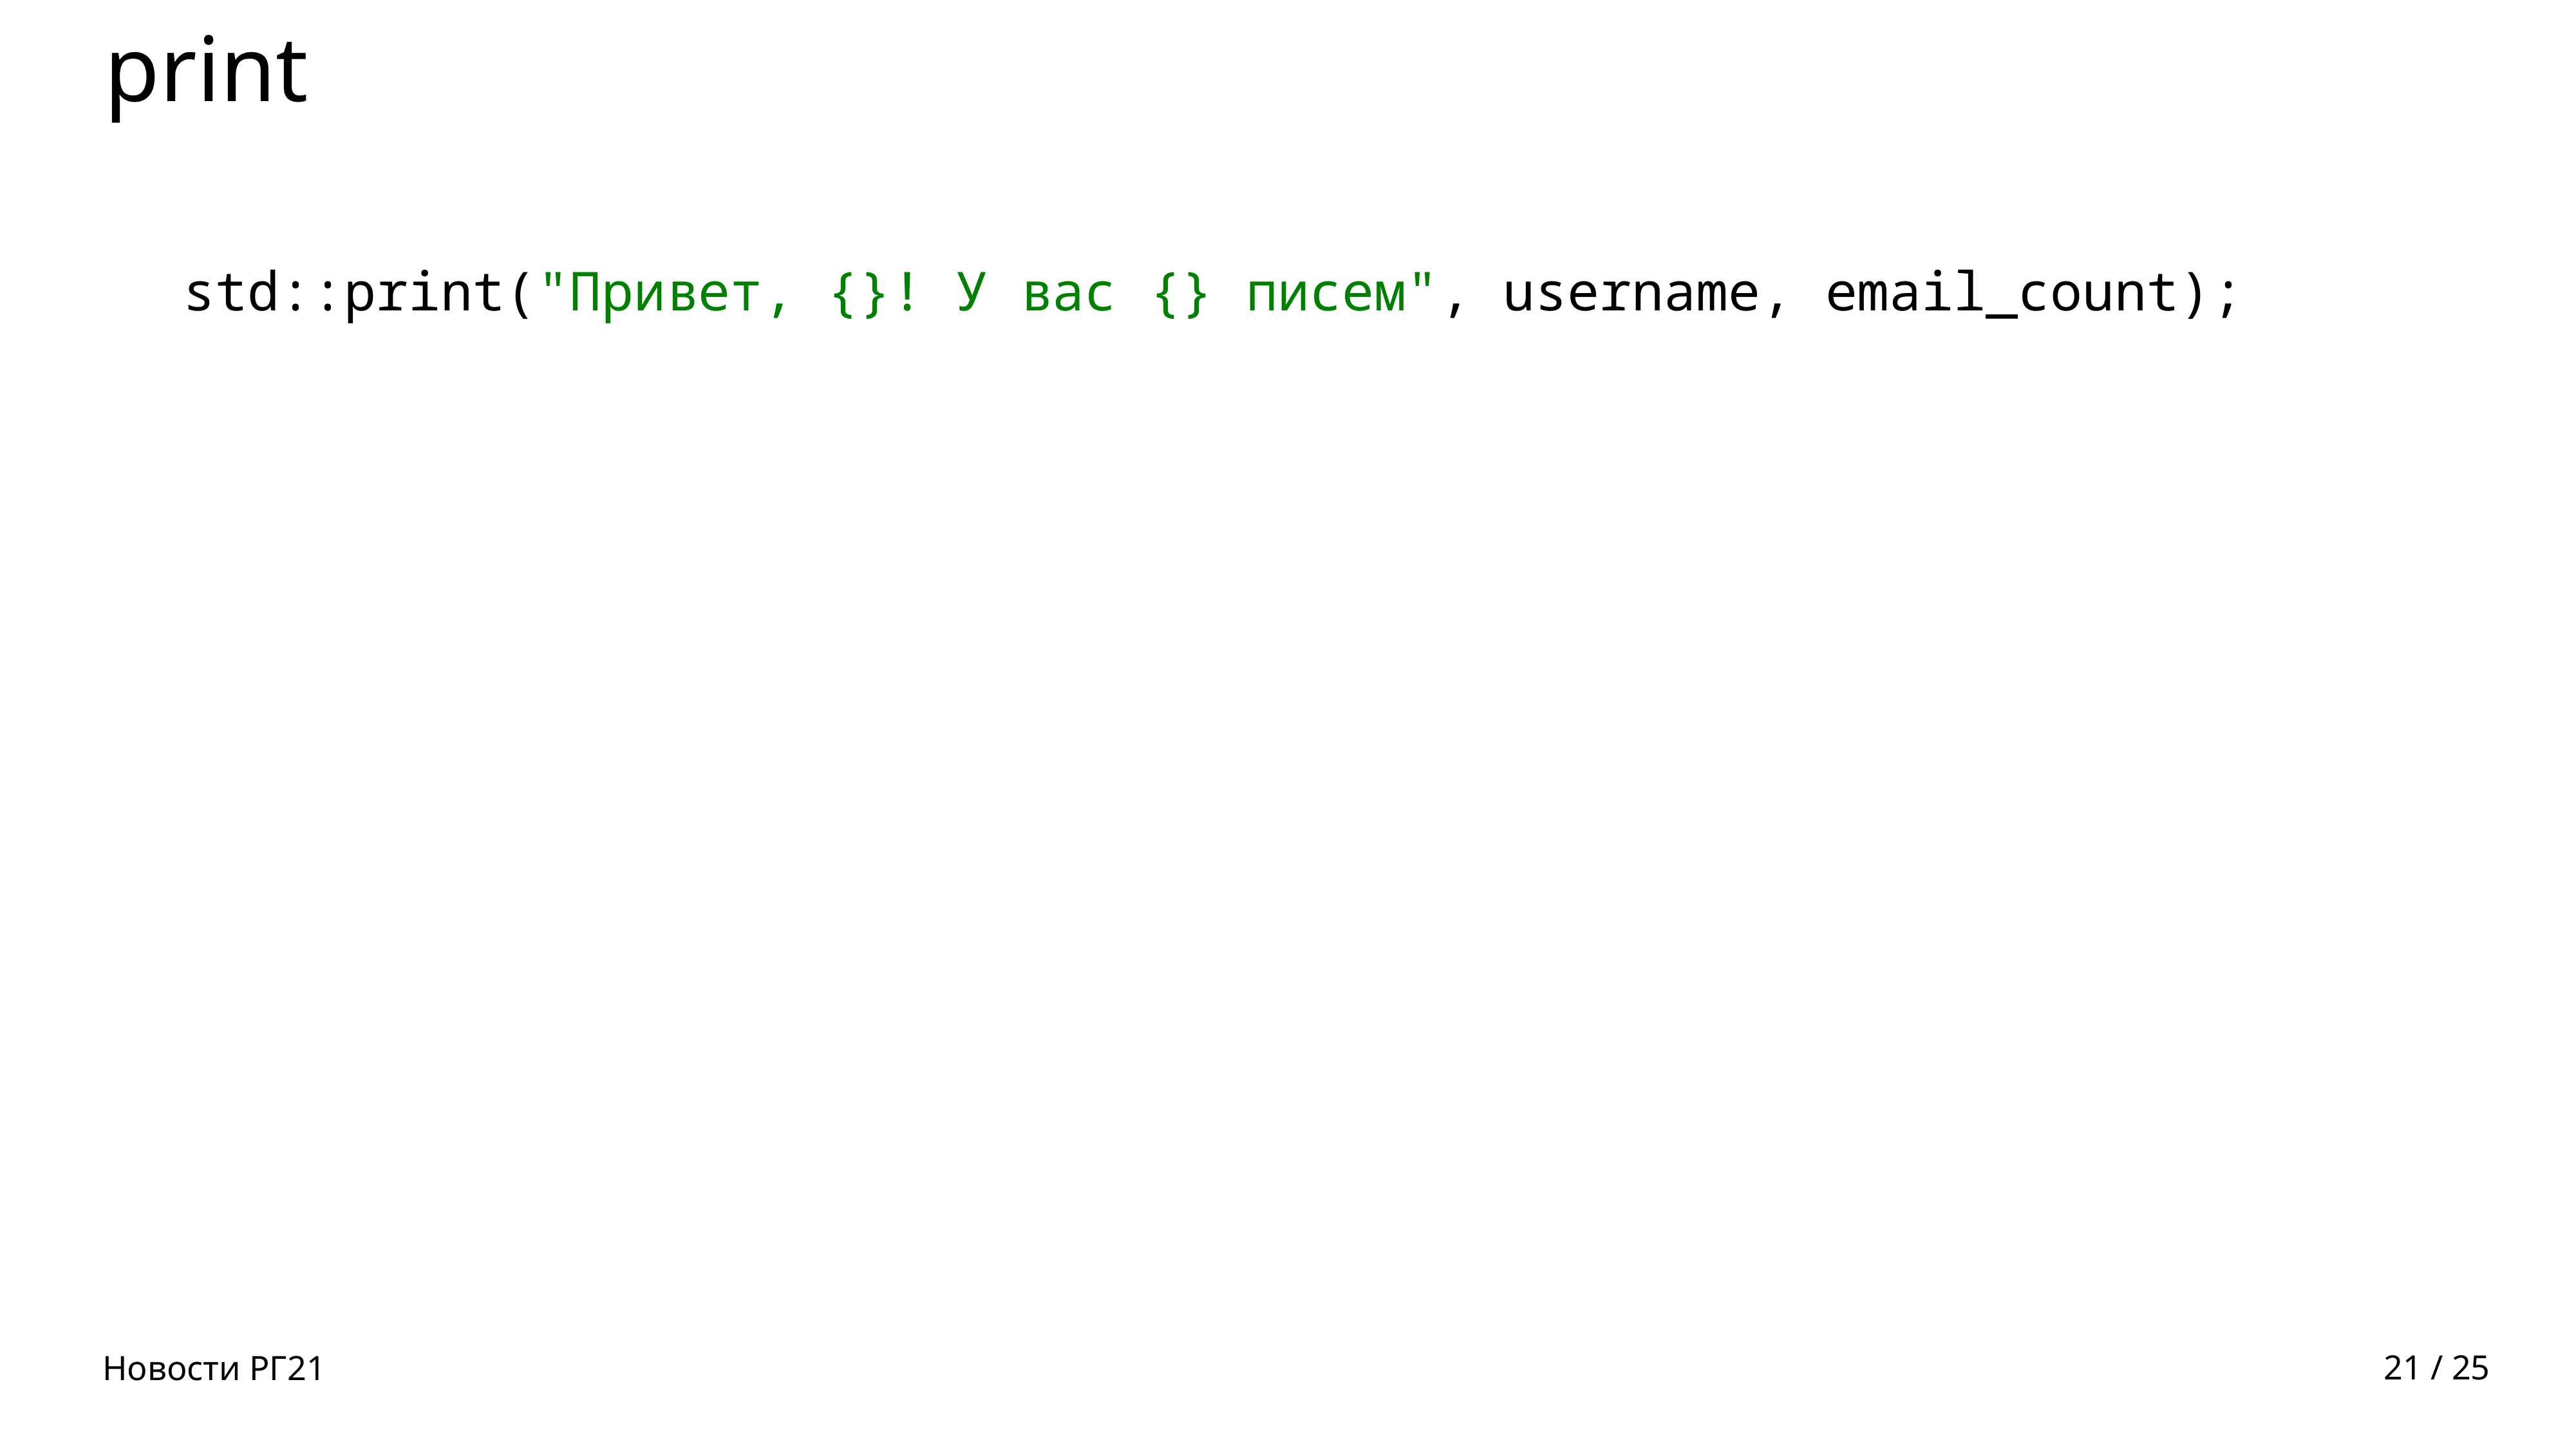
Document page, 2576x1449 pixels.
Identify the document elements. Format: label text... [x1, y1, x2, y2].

text_box std::print("Привет, {}! У вас {} писем", username, email_count); [174, 188, 2410, 1259]
list <number> / 25 [1403, 1338, 2500, 1393]
title print [95, 19, 2576, 155]
list Новости РГ21 [93, 1338, 1190, 1393]
